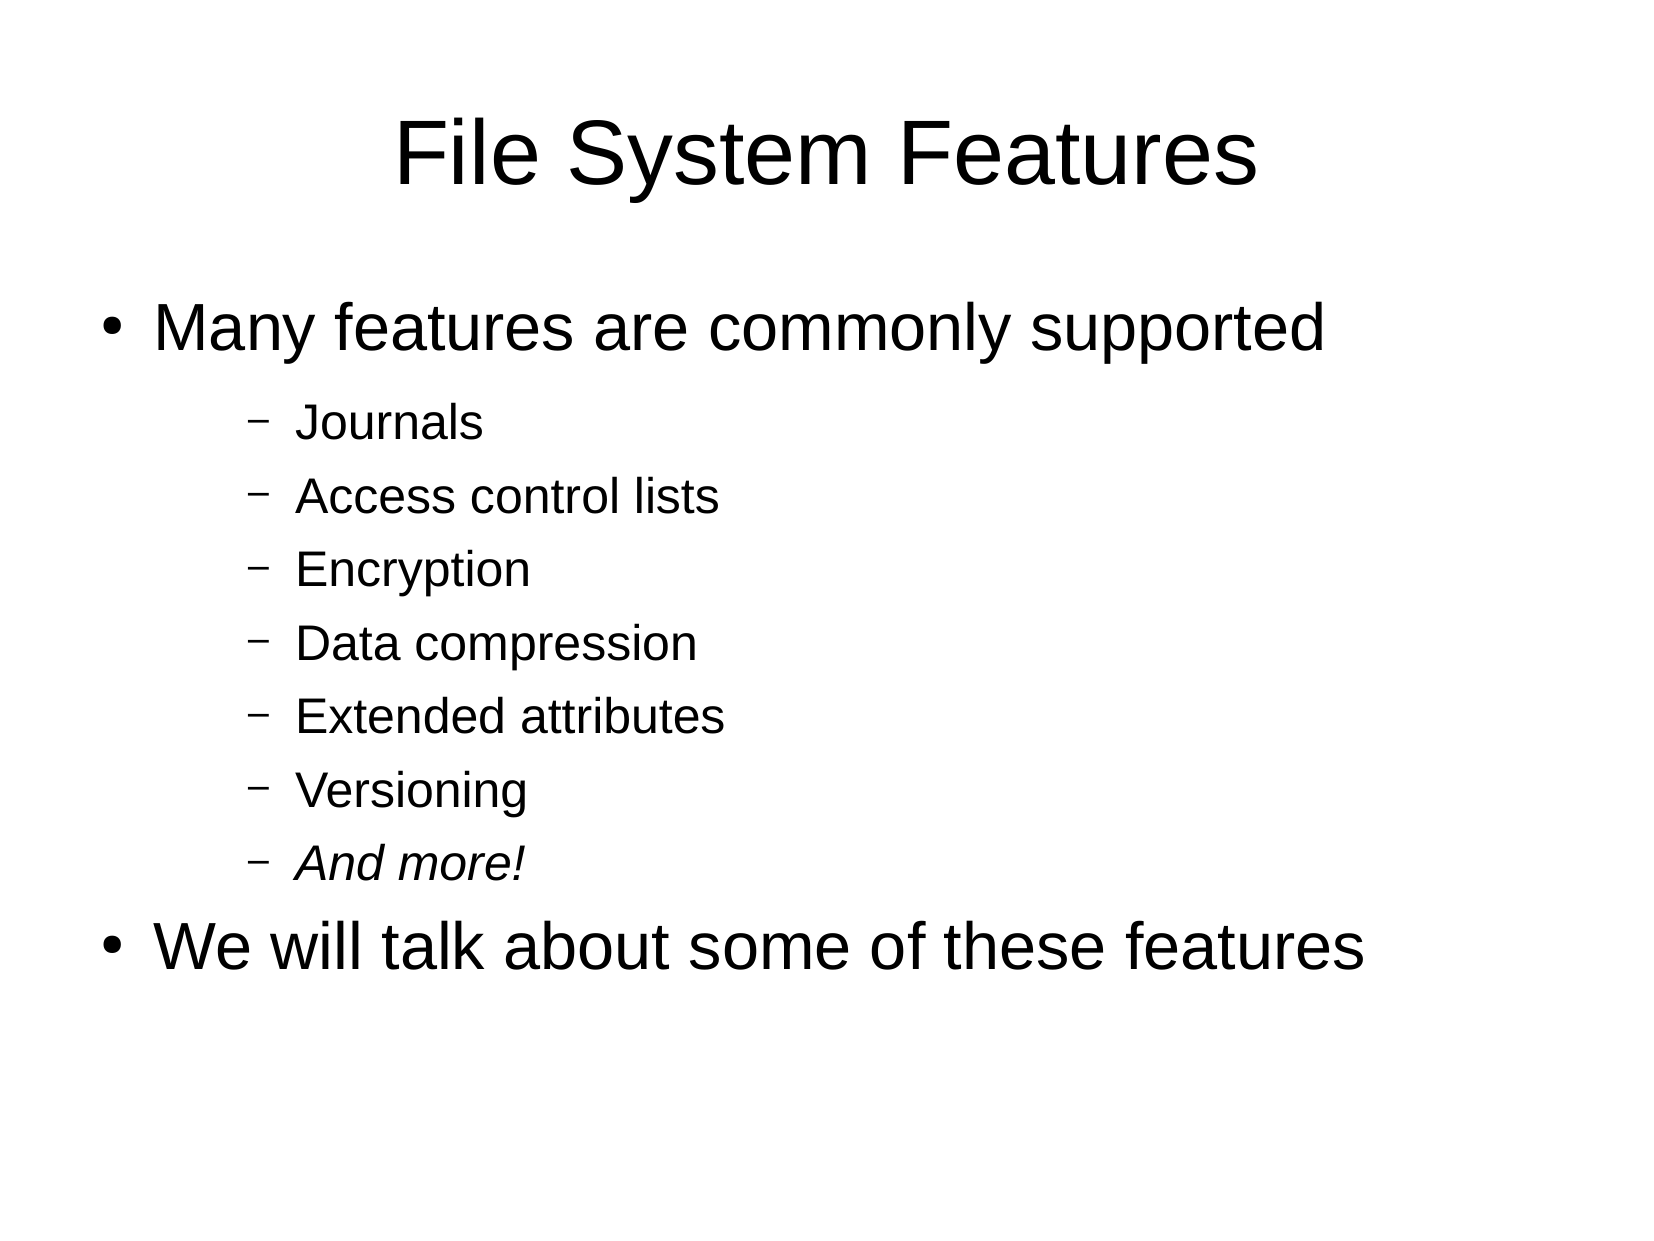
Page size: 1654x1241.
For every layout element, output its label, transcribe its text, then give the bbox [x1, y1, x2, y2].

list Many features are commonly supported Journals Access control lists Encryption Data compression Extended attributes Versioning And more! We will talk about some of these features [82, 290, 1571, 1094]
title File System Features [82, 56, 1571, 250]
